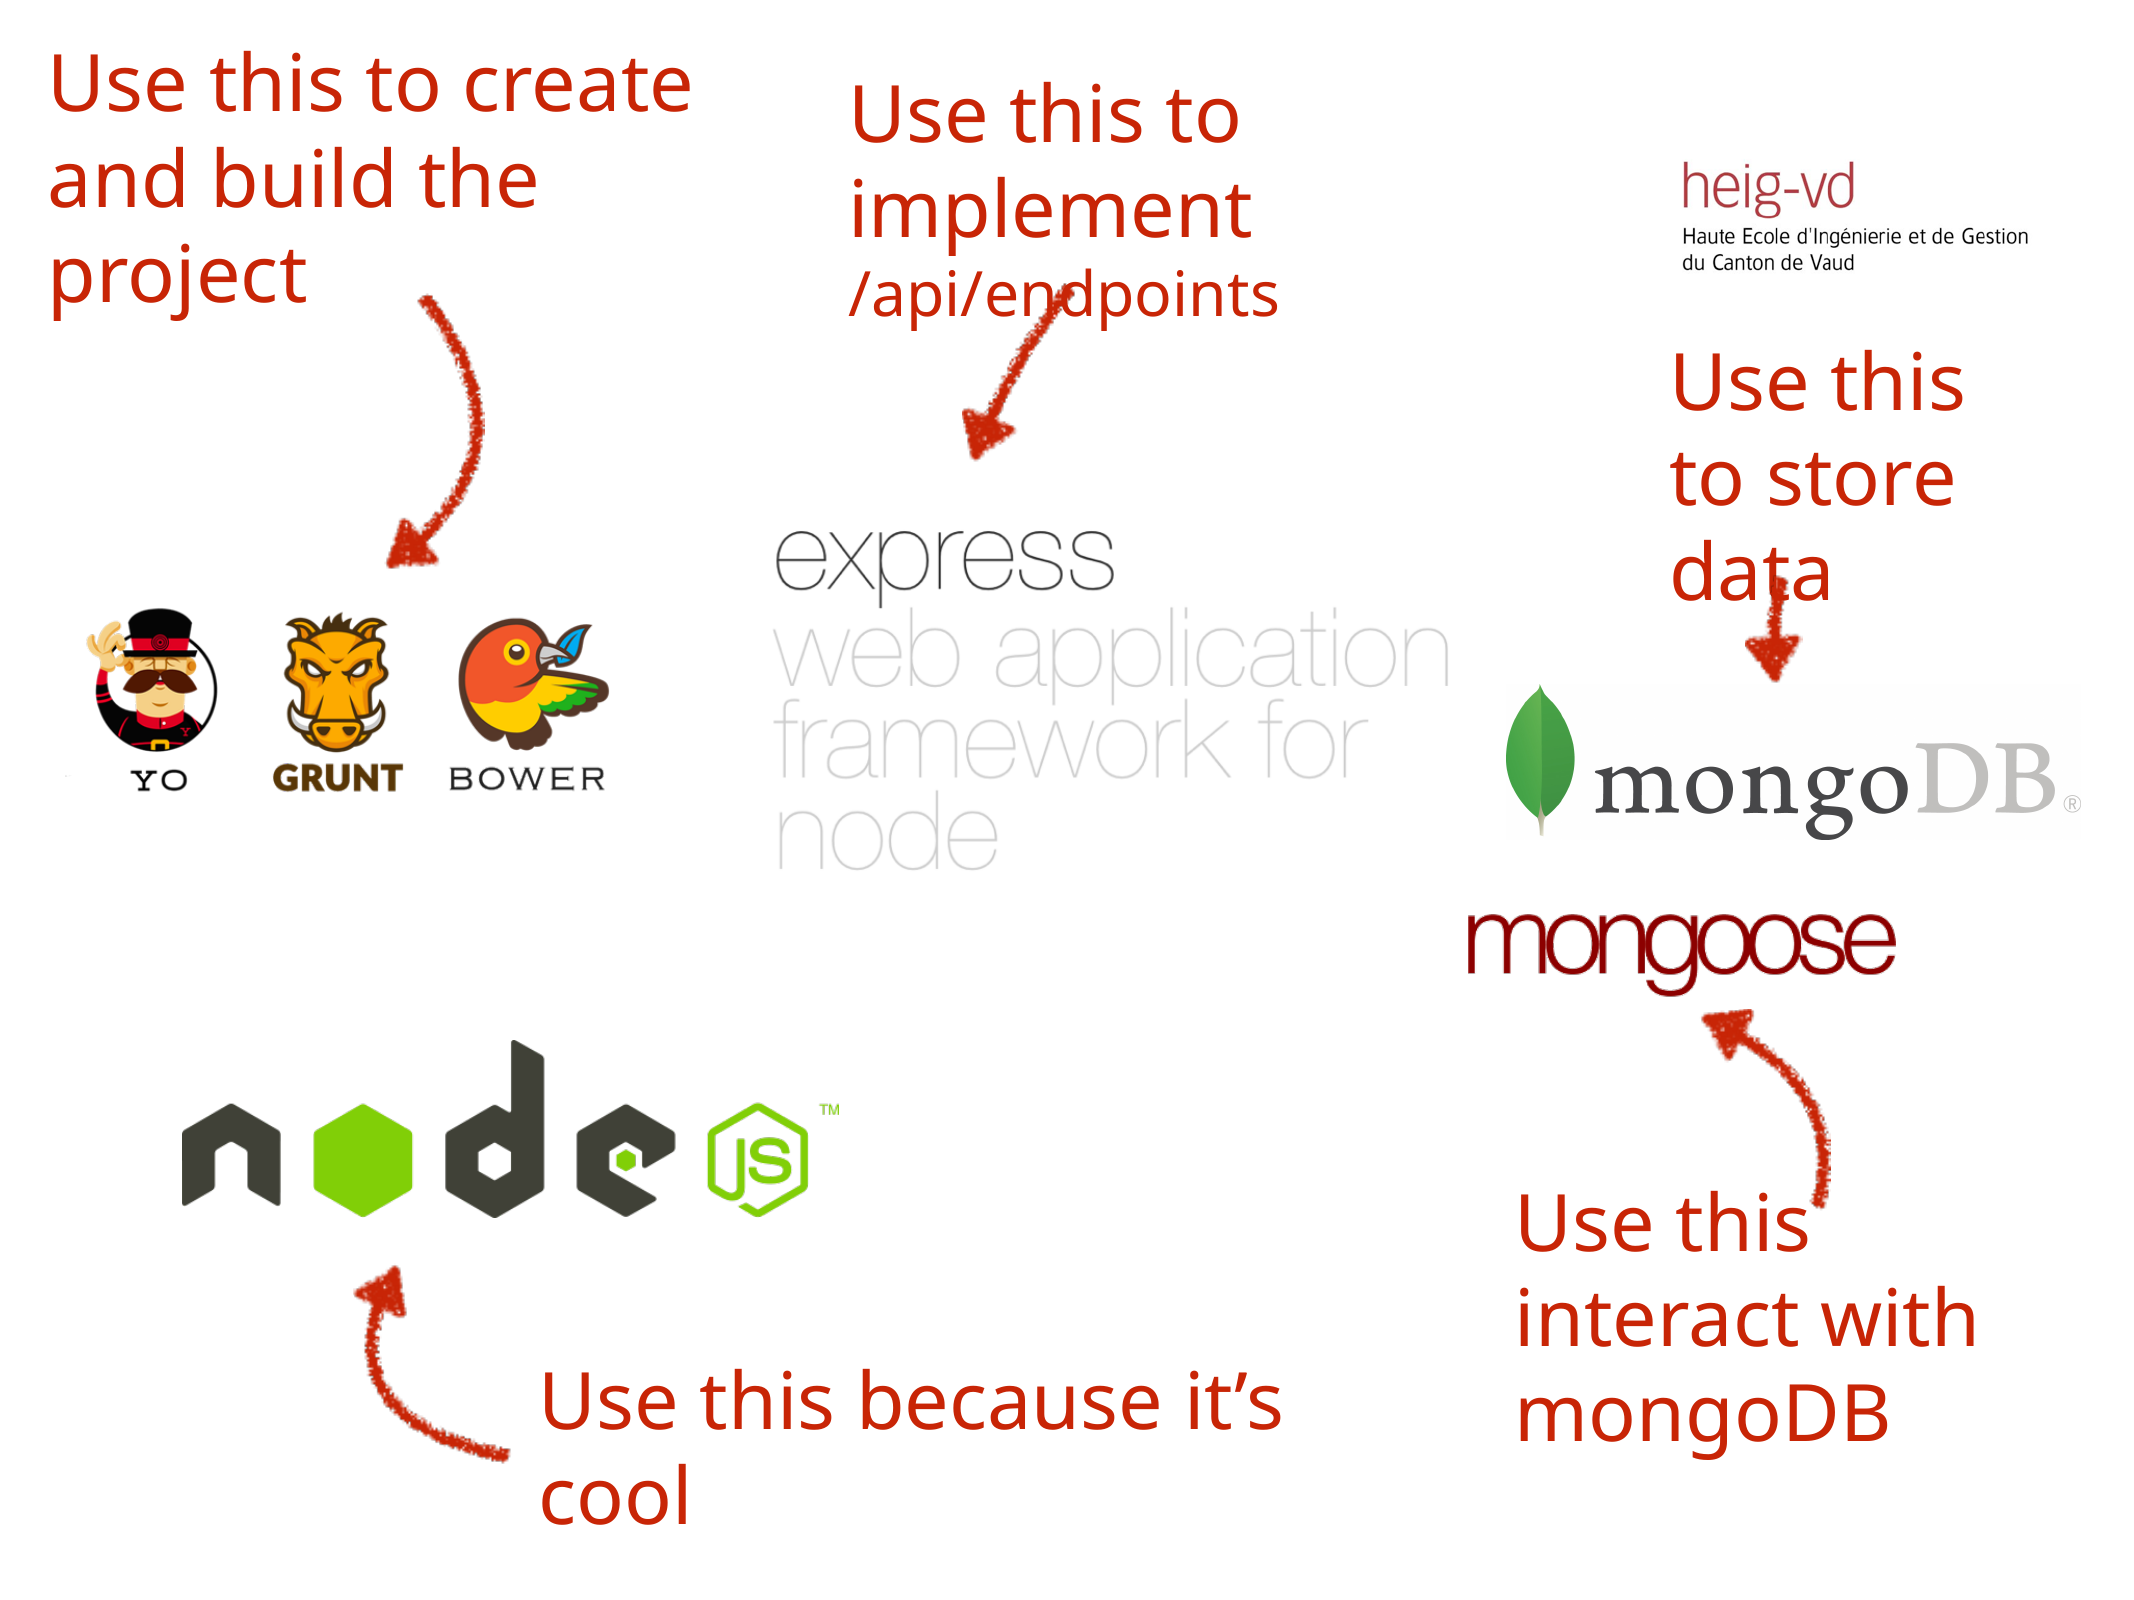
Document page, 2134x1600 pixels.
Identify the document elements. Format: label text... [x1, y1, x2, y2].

picture [65, 597, 639, 828]
text_box Use this to store data [1660, 323, 2048, 626]
picture [962, 337, 1079, 468]
picture [353, 1260, 519, 1466]
picture [1672, 149, 2036, 284]
text_box Use this because it’s cool [530, 1341, 1428, 1549]
text_box Use this to create and build the project [39, 24, 783, 327]
picture [381, 327, 485, 575]
text_box Use this to implement /api/endpoints [839, 55, 1616, 337]
picture [182, 1040, 839, 1218]
picture [739, 479, 2081, 1163]
text_box Use this interact with mongoDB [1506, 1163, 2081, 1466]
